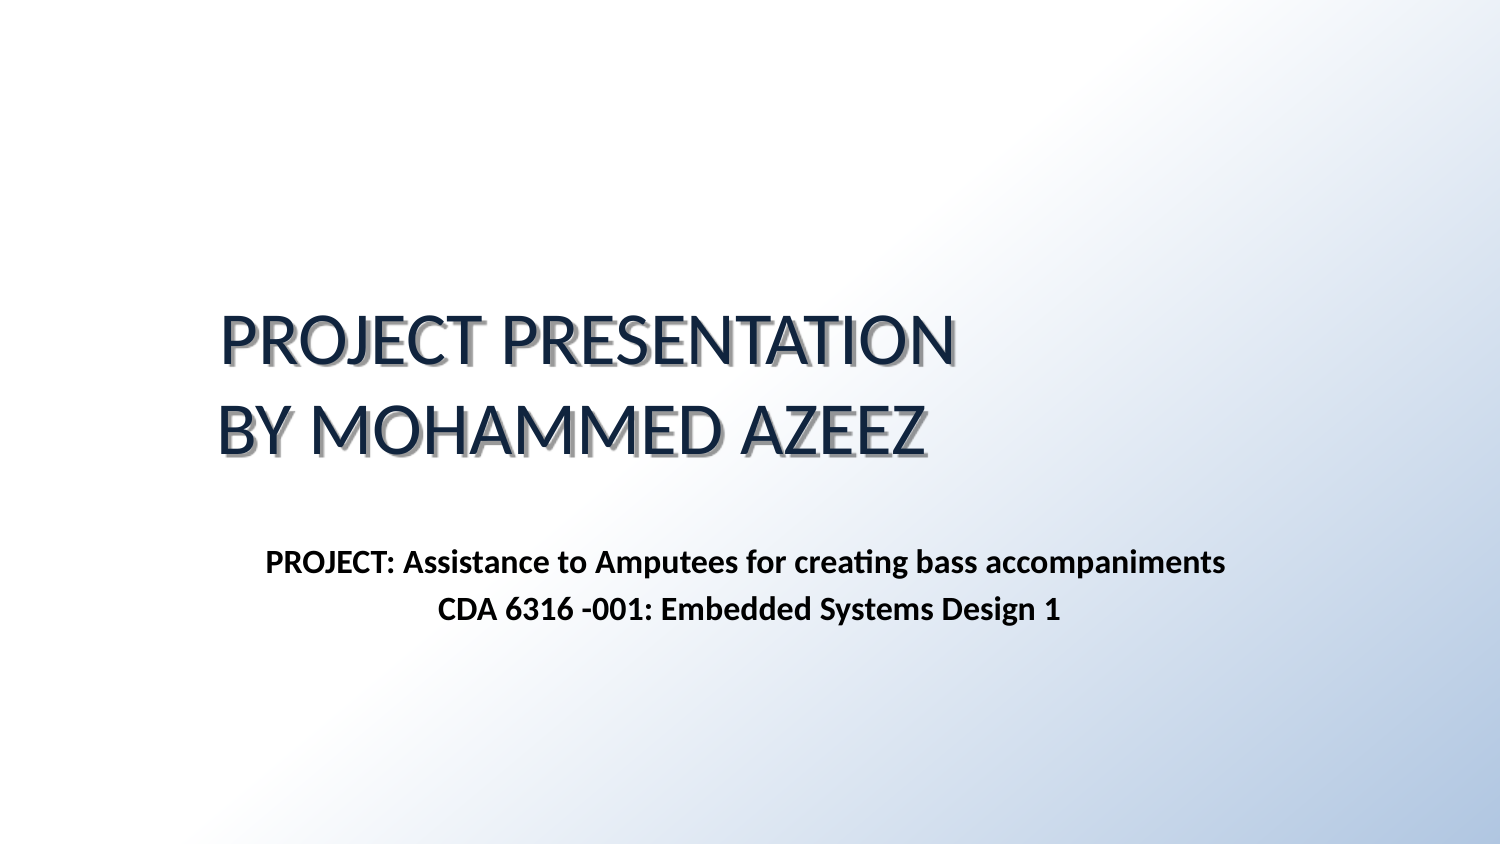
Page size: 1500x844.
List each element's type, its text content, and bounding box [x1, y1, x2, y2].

title PROJECT PRESENTATION BY MOHAMMED AZEEZ [51, 246, 1375, 512]
subtitle PROJECT: Assistance to Amputees for creating bass accompaniments CDA 6316 -001: Embedded Systems Design 1 [51, 531, 1449, 688]
